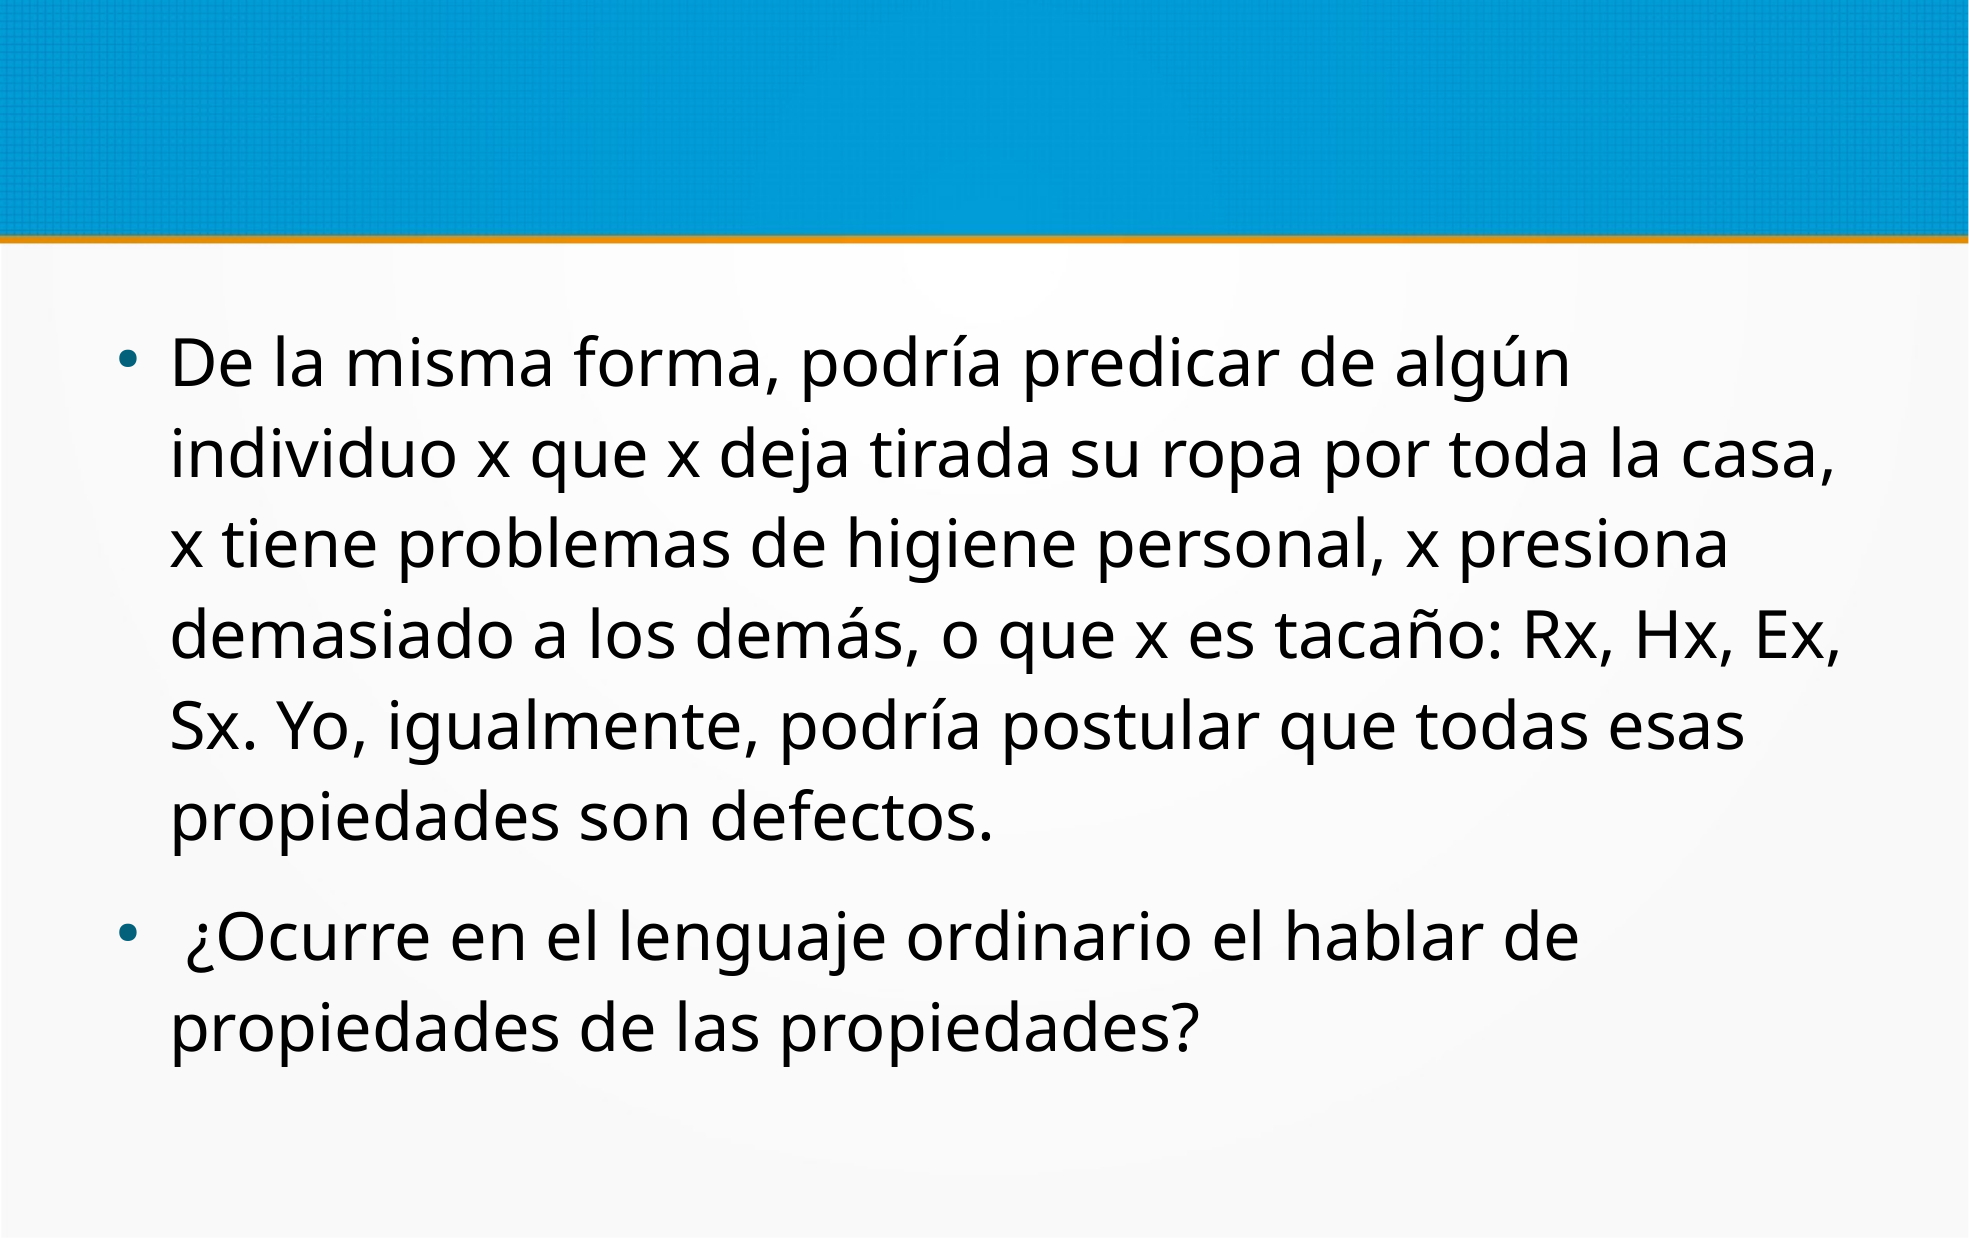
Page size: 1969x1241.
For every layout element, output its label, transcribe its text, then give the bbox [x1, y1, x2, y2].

picture [0, 233, 1969, 1241]
list De la misma forma, podría predicar de algún individuo x que x deja tirada su ropa por toda la casa, x tiene problemas de higiene personal, x presiona demasiado a los demás, o que x es tacaño: Rx, Hx, Ex, Sx. Yo, igualmente, podría postular que todas esas propiedades son defectos. ¿Ocurre en el lenguaje ordinario el hablar de propiedades de las propiedades? [98, 315, 1861, 1081]
